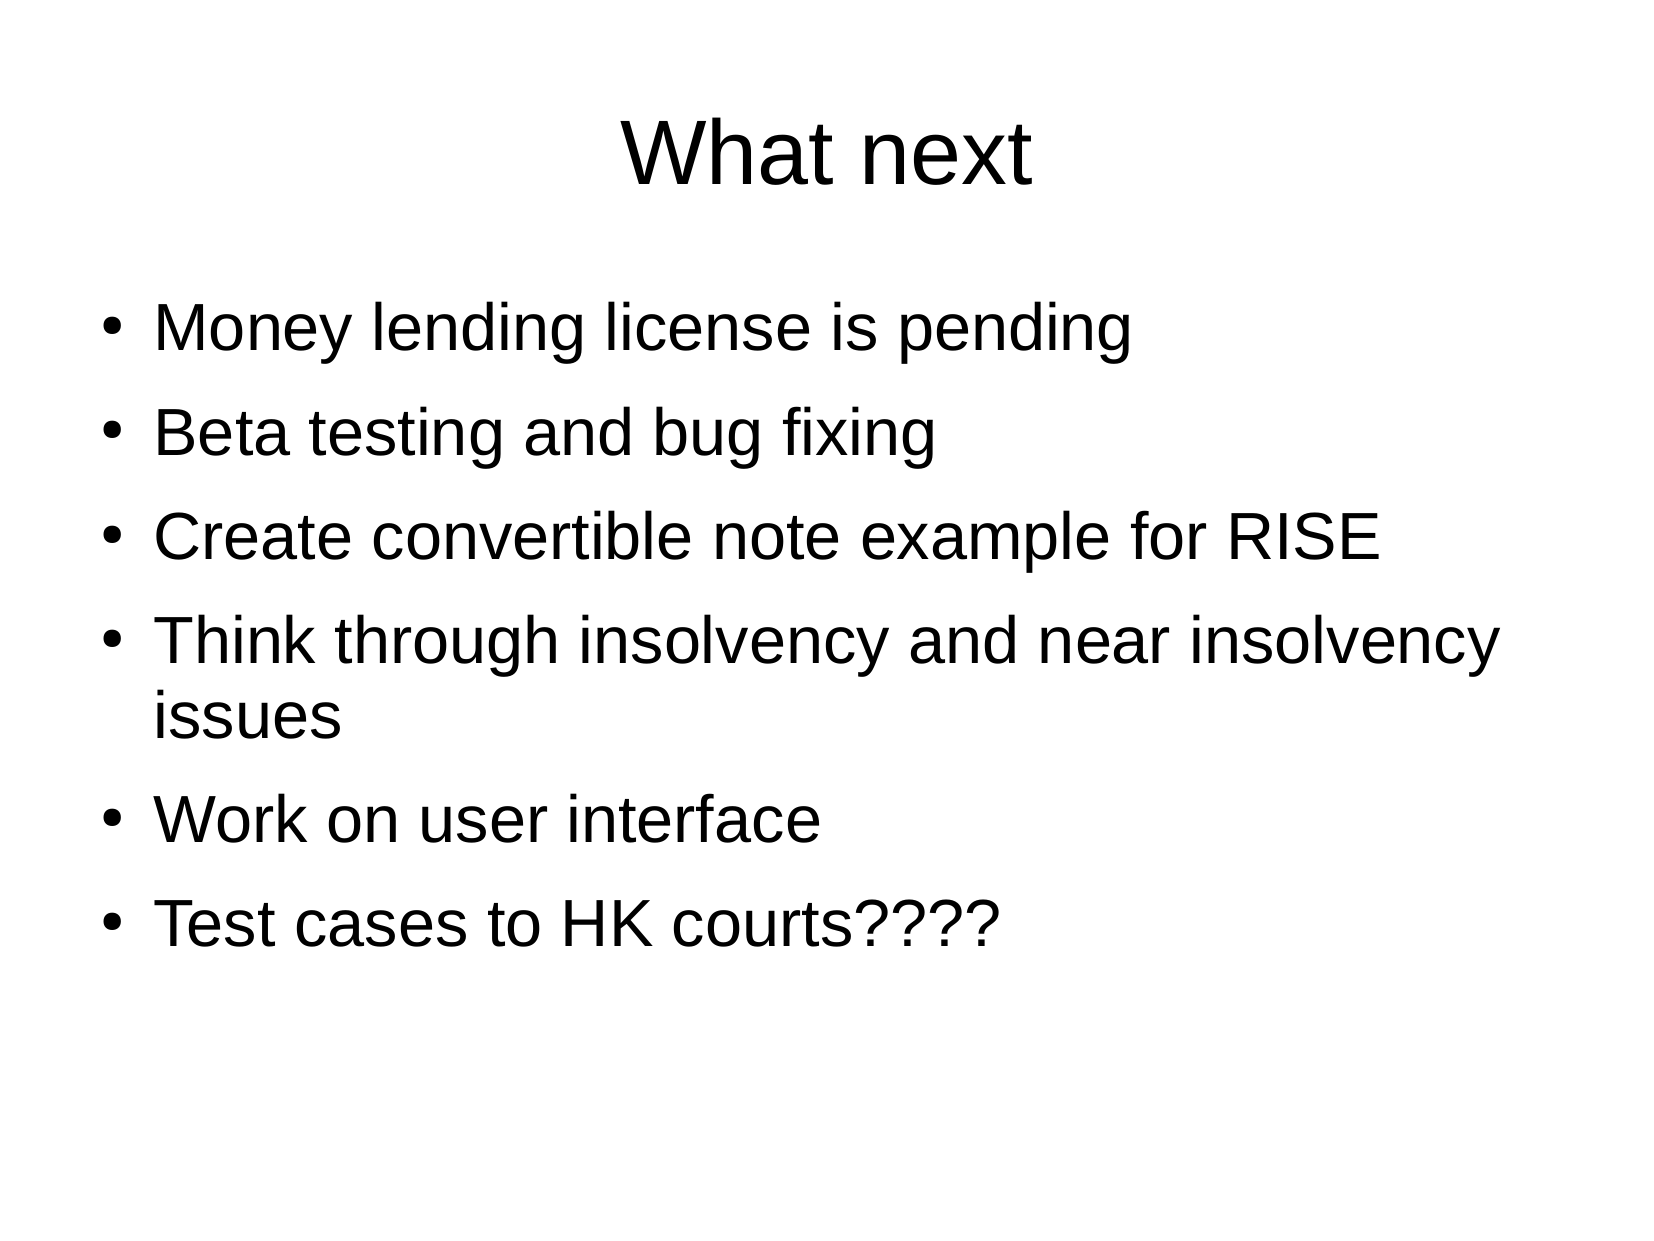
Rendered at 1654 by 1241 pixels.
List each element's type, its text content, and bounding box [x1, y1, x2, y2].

title What next [82, 49, 1571, 257]
list Money lending license is pending Beta testing and bug fixing Create convertible note example for RISE Think through insolvency and near insolvency issues Work on user interface Test cases to HK courts???? [82, 290, 1571, 1010]
